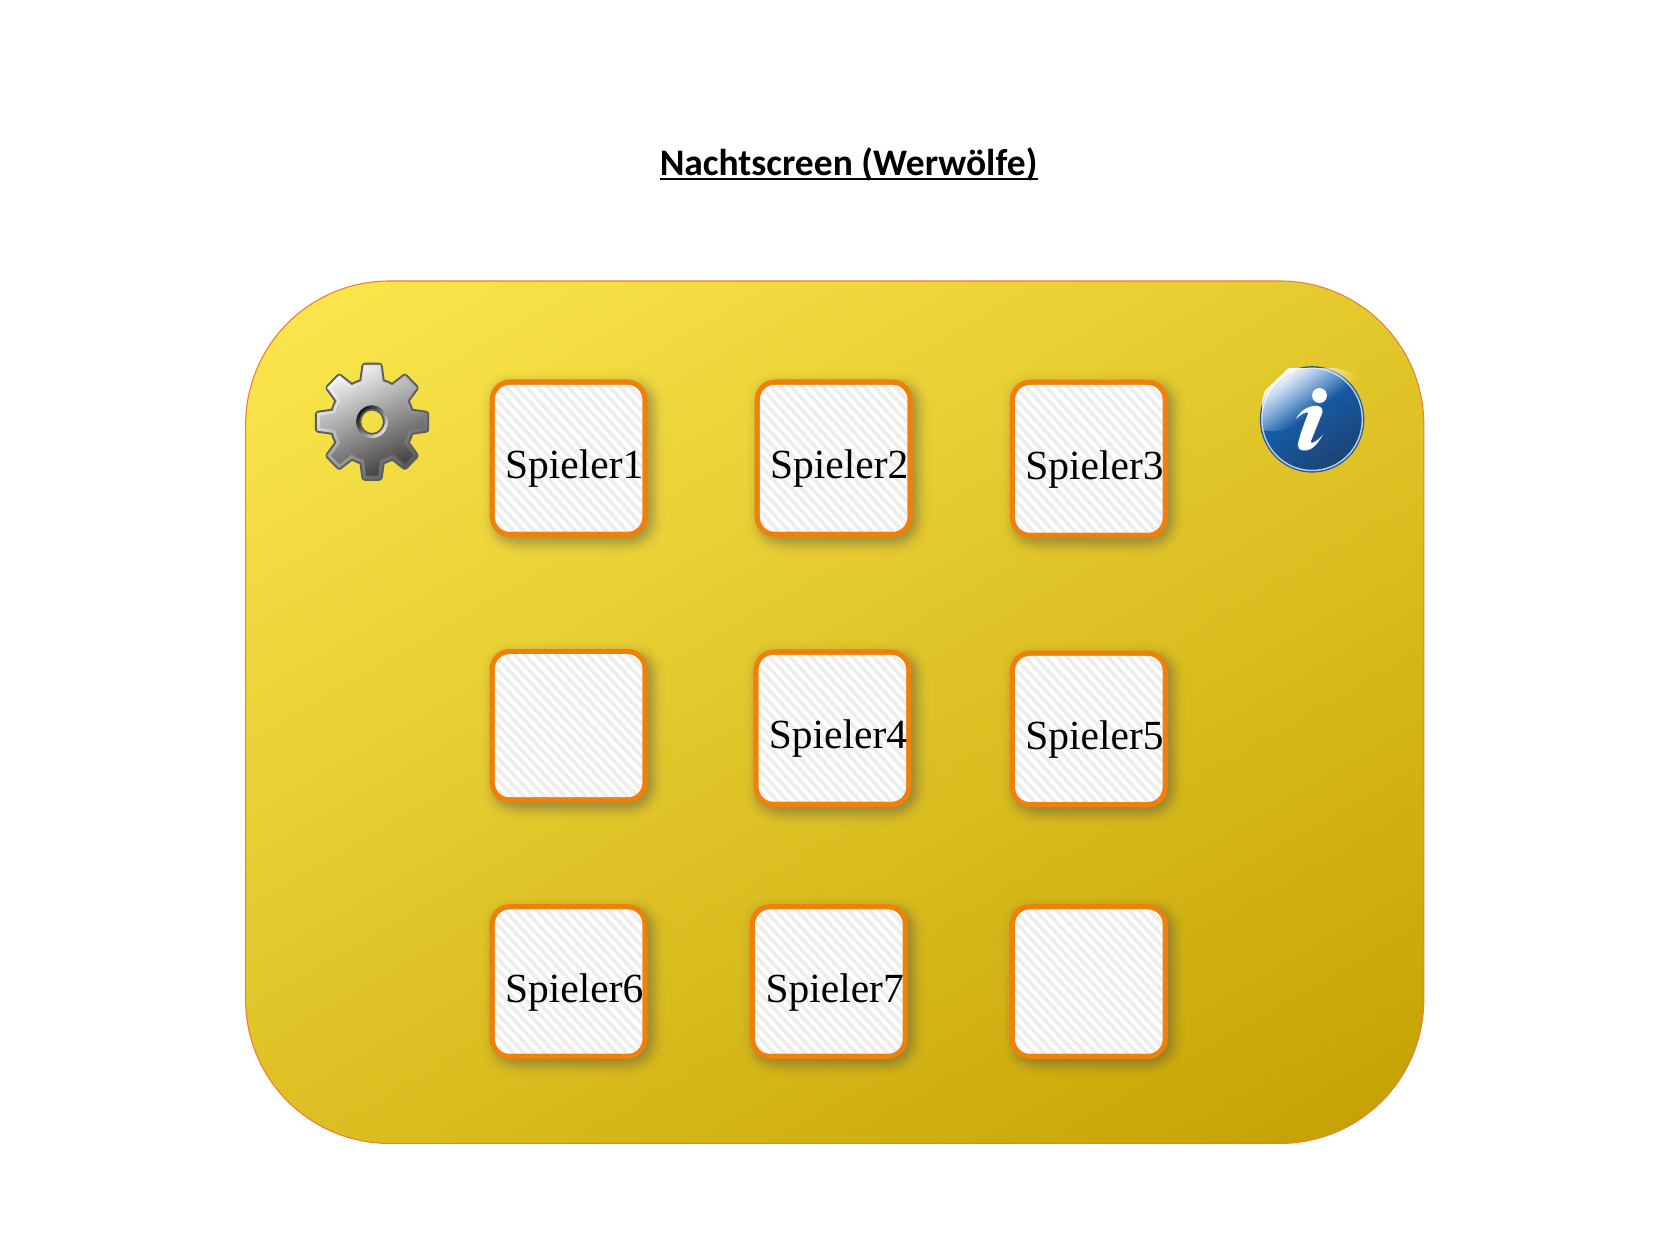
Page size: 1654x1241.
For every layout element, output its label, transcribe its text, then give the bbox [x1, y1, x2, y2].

picture [731, 885, 938, 1092]
picture [471, 630, 678, 835]
picture [991, 885, 1198, 1092]
picture [471, 360, 678, 571]
text_box [245, 280, 1424, 1144]
picture [1240, 345, 1388, 496]
picture [991, 631, 1198, 841]
picture [736, 360, 943, 571]
picture [735, 630, 942, 841]
picture [991, 360, 1198, 572]
text_box Nachtscreen (Werwölfe) [630, 130, 1068, 236]
picture [297, 342, 445, 496]
picture [471, 885, 678, 1092]
